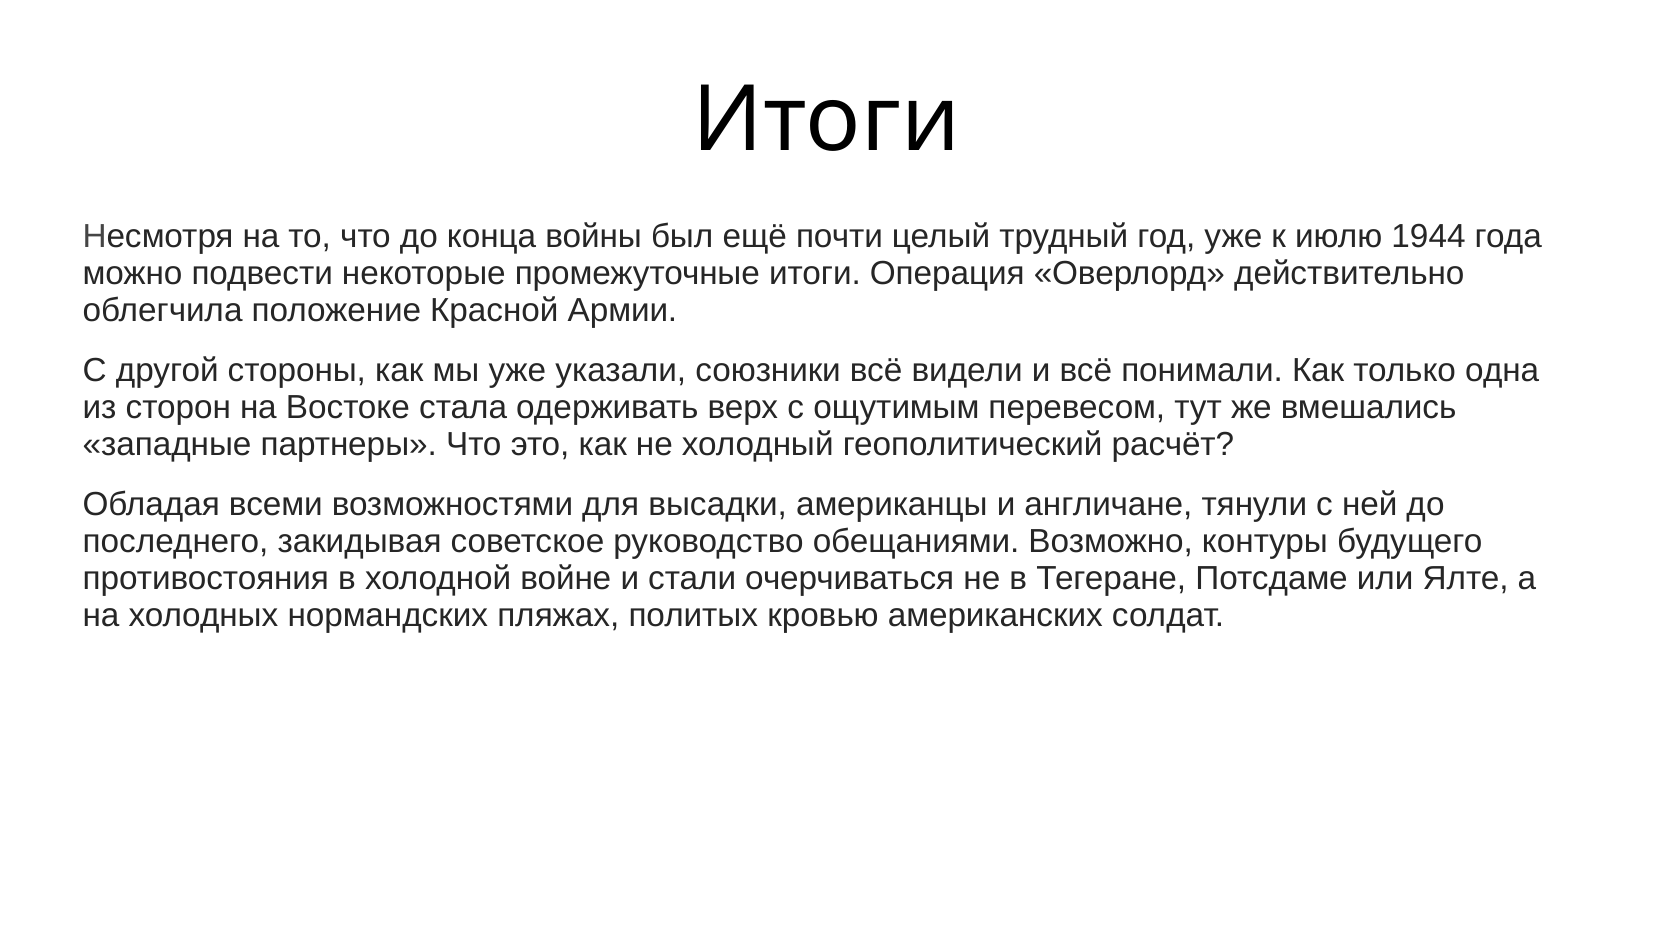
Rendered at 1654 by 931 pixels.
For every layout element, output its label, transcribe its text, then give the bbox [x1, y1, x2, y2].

list Несмотря на то, что до конца войны был ещё почти целый трудный год, уже к июлю 1944 года можно подвести некоторые промежуточные итоги. Операция «Оверлорд» действительно облегчила положение Красной Армии. С другой стороны, как мы уже указали, союзники всё видели и всё понимали. Как только одна из сторон на Востоке стала одерживать верх с ощутимым перевесом, тут же вмешались «западные партнеры». Что это, как не холодный геополитический расчёт? Обладая всеми возможностями для высадки, американцы и англичане, тянули с ней до последнего, закидывая советское руководство обещаниями. Возможно, контуры будущего противостояния в холодной войне и стали очерчиваться не в Тегеране, Потсдаме или Ялте, а на холодных нормандских пляжах, политых кровью американских солдат. [82, 217, 1571, 758]
title Итоги [82, 37, 1571, 193]
